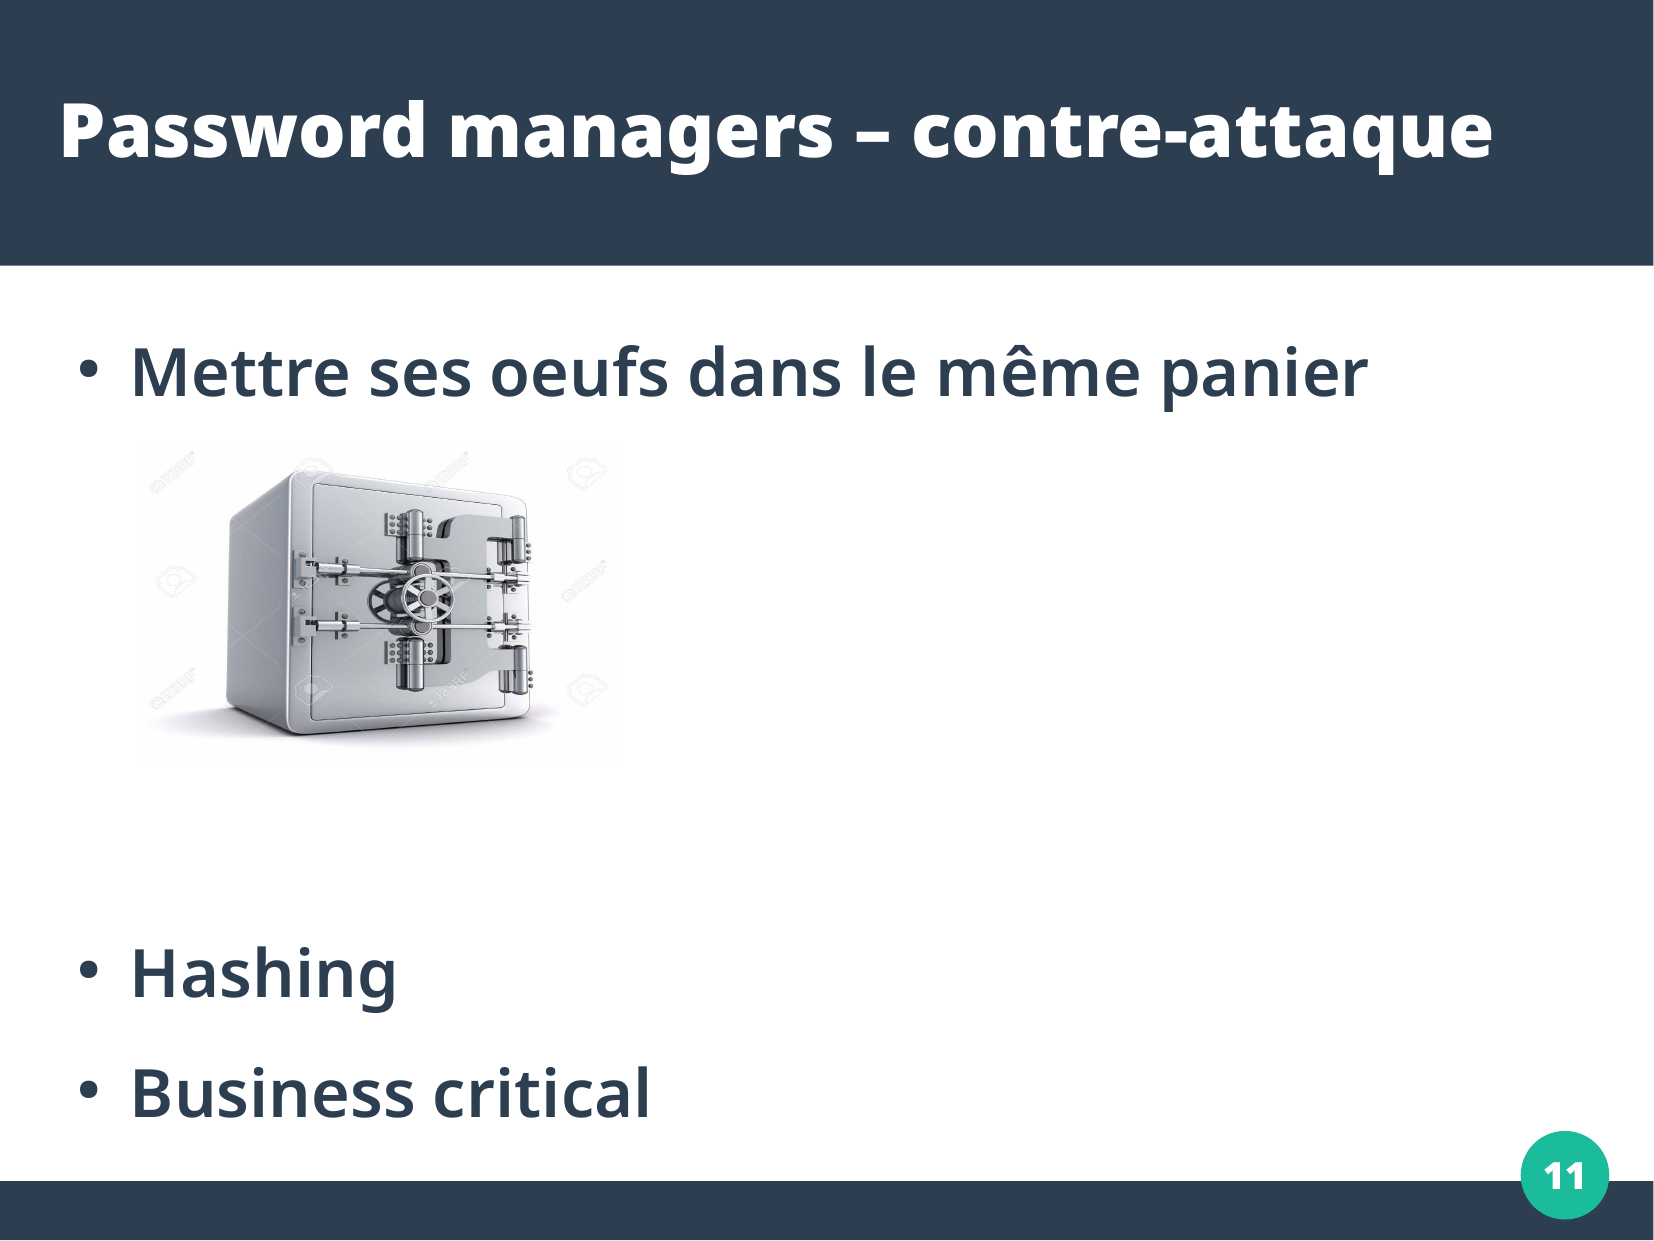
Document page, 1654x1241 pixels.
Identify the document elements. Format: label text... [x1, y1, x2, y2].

list Mettre ses oeufs dans le même panier Hashing Business critical [59, 324, 1595, 1152]
title Password managers – contre-attaque [59, 49, 1595, 207]
picture [136, 442, 621, 768]
